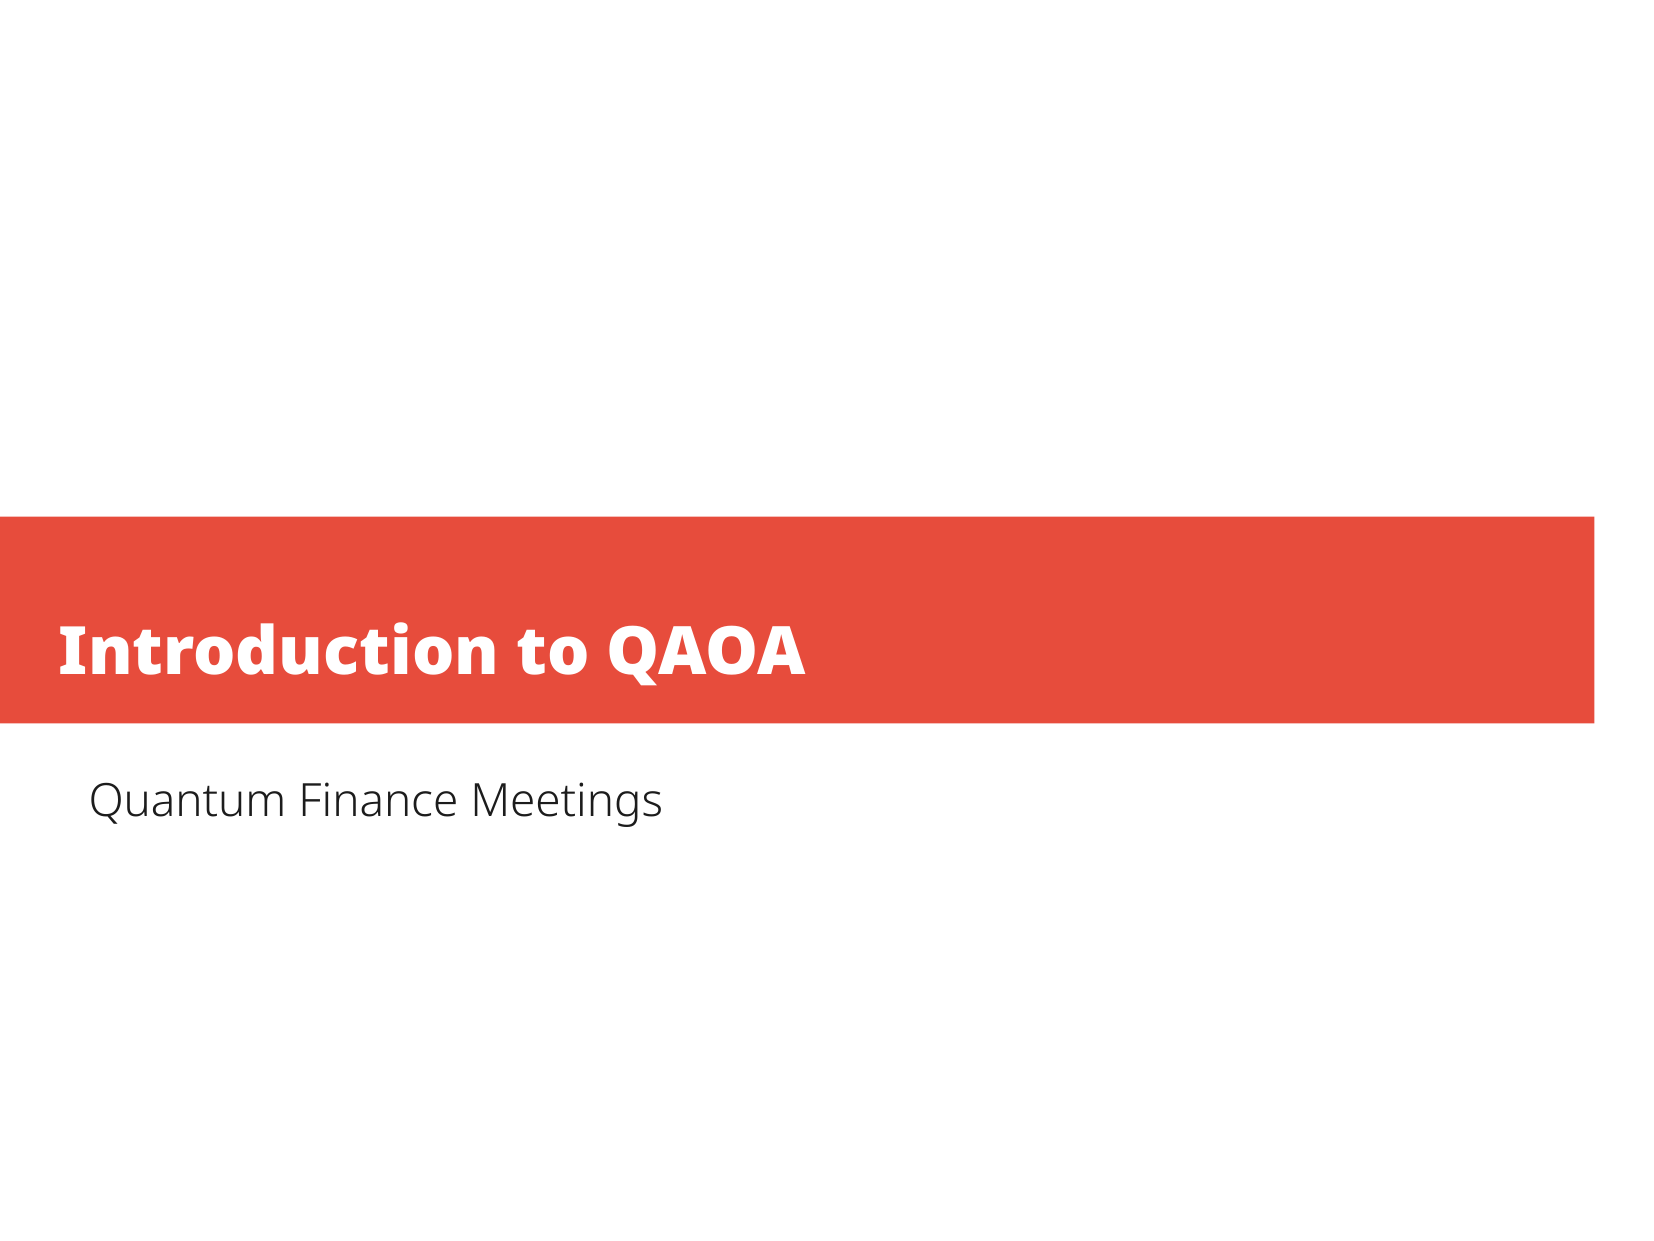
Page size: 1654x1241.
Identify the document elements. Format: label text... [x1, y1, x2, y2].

subtitle Quantum Finance Meetings [88, 767, 1595, 1182]
title Introduction to QAOA [59, 546, 1595, 694]
